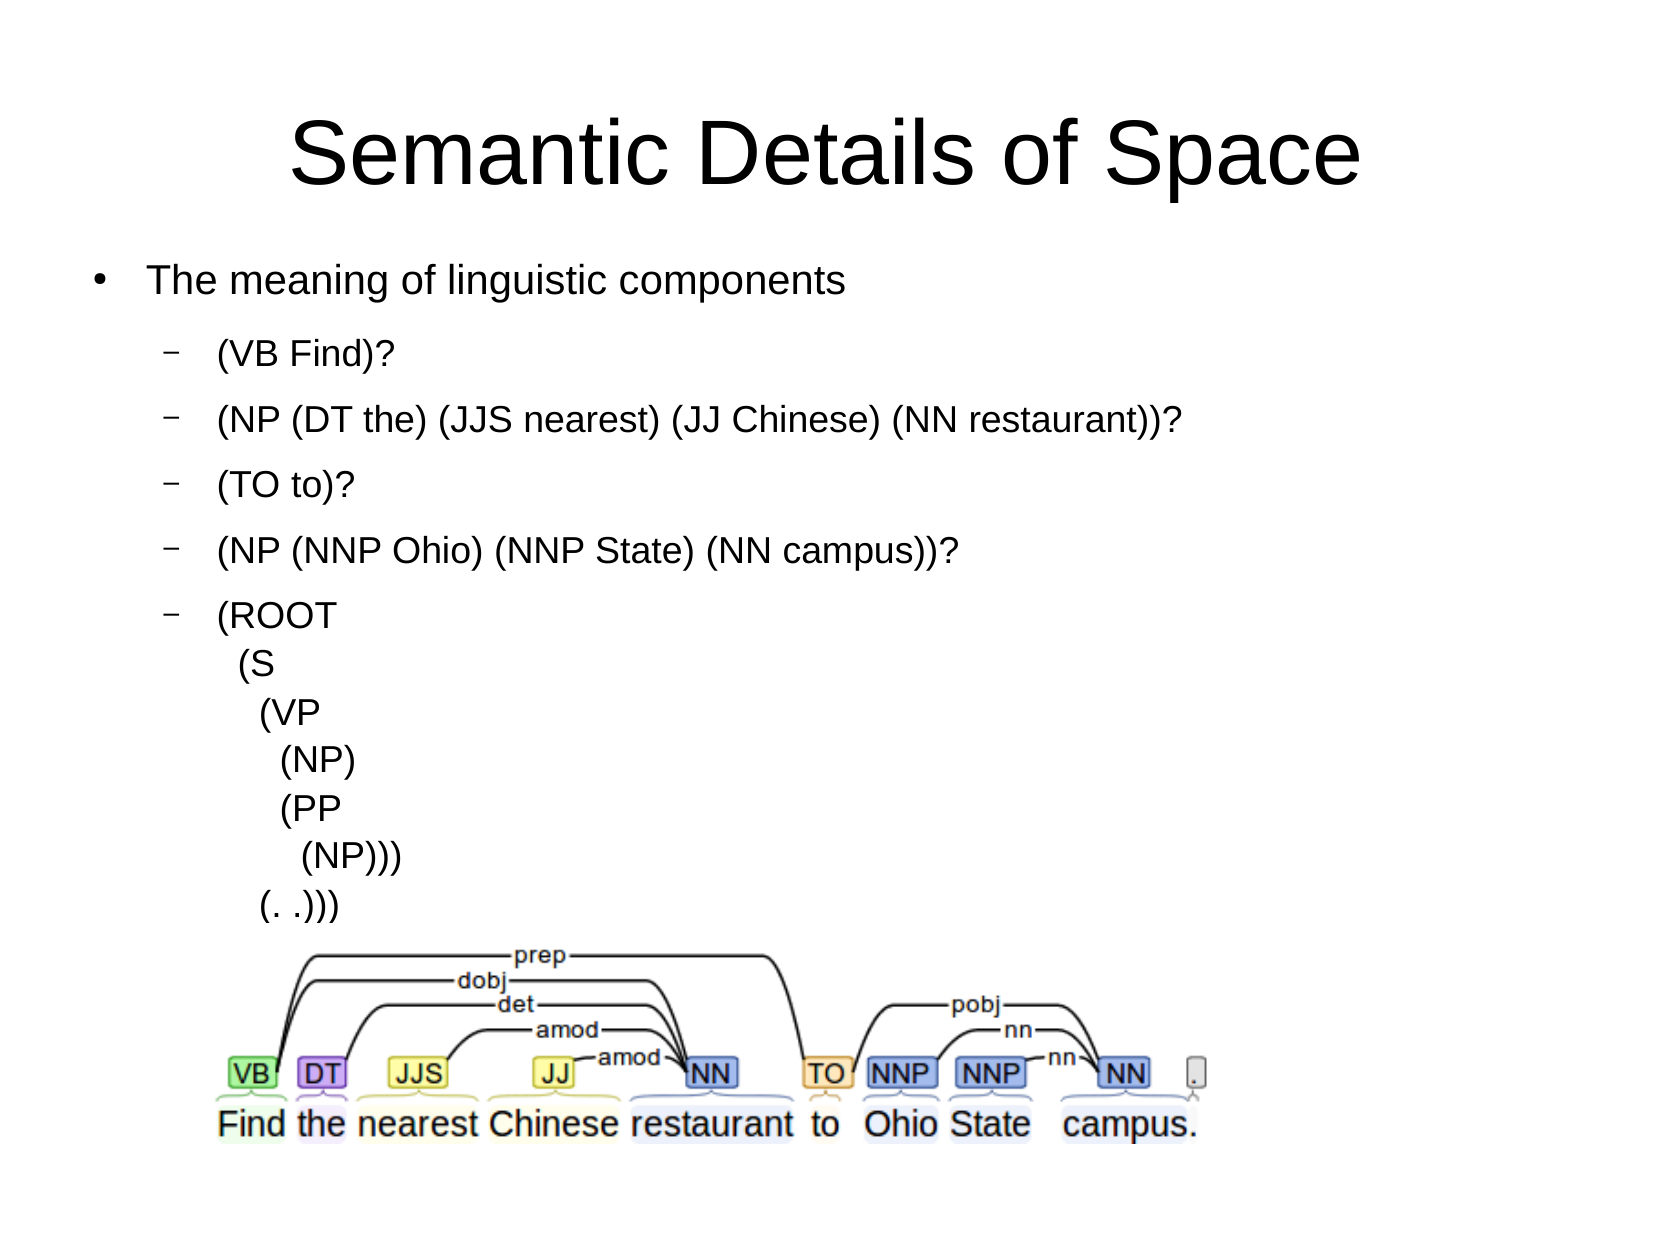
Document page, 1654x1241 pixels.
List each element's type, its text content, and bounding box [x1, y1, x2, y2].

title Semantic Details of Space [82, 49, 1571, 257]
list The meaning of linguistic components (VB Find)? (NP (DT the) (JJS nearest) (JJ Chinese) (NN restaurant))? (TO to)? (NP (NNP Ohio) (NNP State) (NN campus))? (ROOT (S (VP (NP) (PP (NP))) (. .))) [74, 256, 1531, 946]
picture [212, 923, 1216, 1144]
